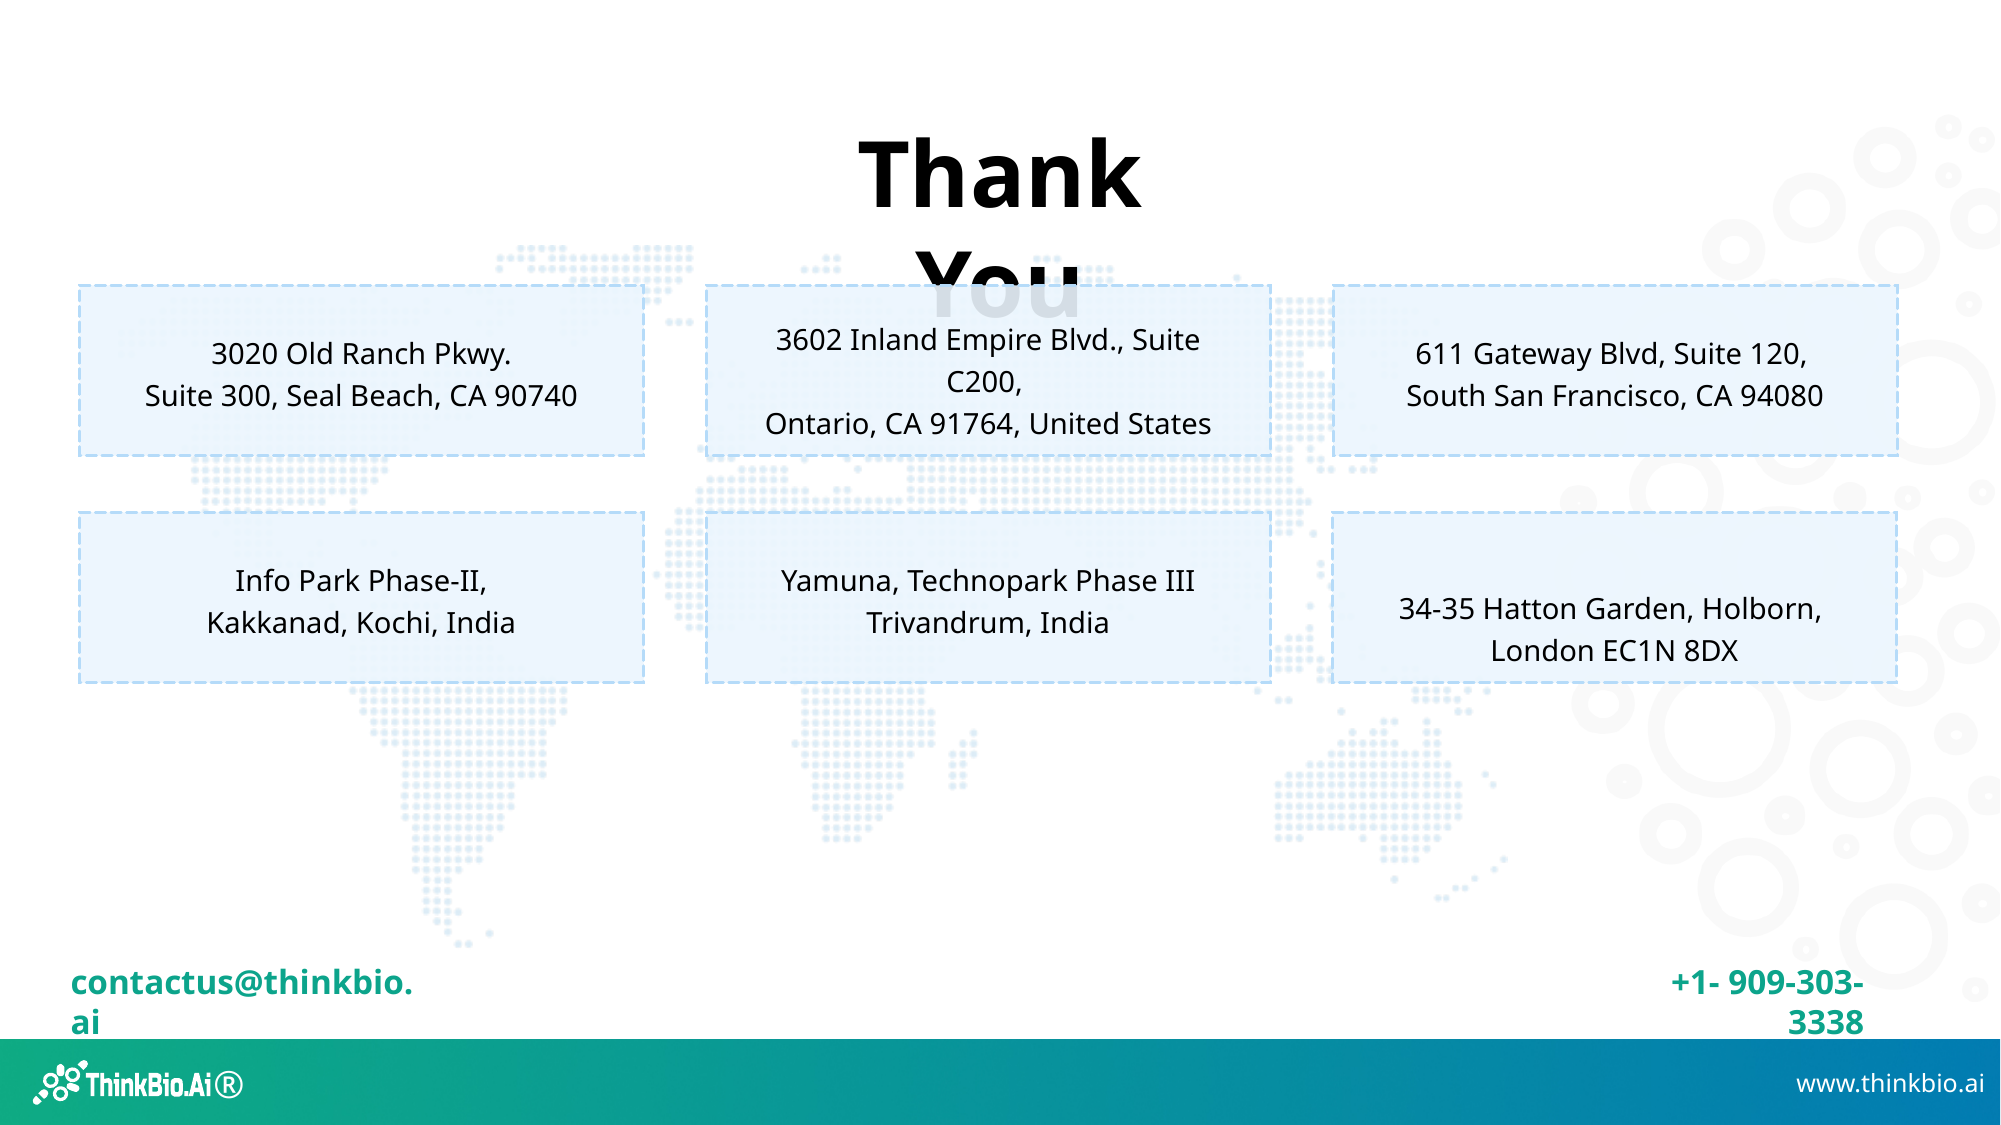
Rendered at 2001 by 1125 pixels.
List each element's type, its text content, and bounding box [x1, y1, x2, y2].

text_box Yamuna, Technopark Phase III Trivandrum, India [706, 512, 1271, 683]
text_box 3602 Inland Empire Blvd., Suite C200, Ontario, CA 91764, United States [706, 285, 1271, 456]
text_box 34-35 Hatton Garden, Holborn, London EC1N 8DX [1332, 512, 1897, 683]
text_box +1- 909-303-3338 [1656, 953, 1945, 1010]
text_box 3020 Old Ranch Pkwy. Suite 300, Seal Beach, CA 90740 [79, 285, 644, 456]
text_box Info Park Phase-II, Kakkanad, Kochi, India [79, 512, 644, 683]
text_box contactus@thinkbio.ai [55, 953, 446, 1010]
text_box 611 Gateway Blvd, Suite 120, South San Francisco, CA 94080 [1333, 285, 1898, 456]
text_box Thank You [768, 107, 1232, 247]
picture [118, 246, 1508, 951]
